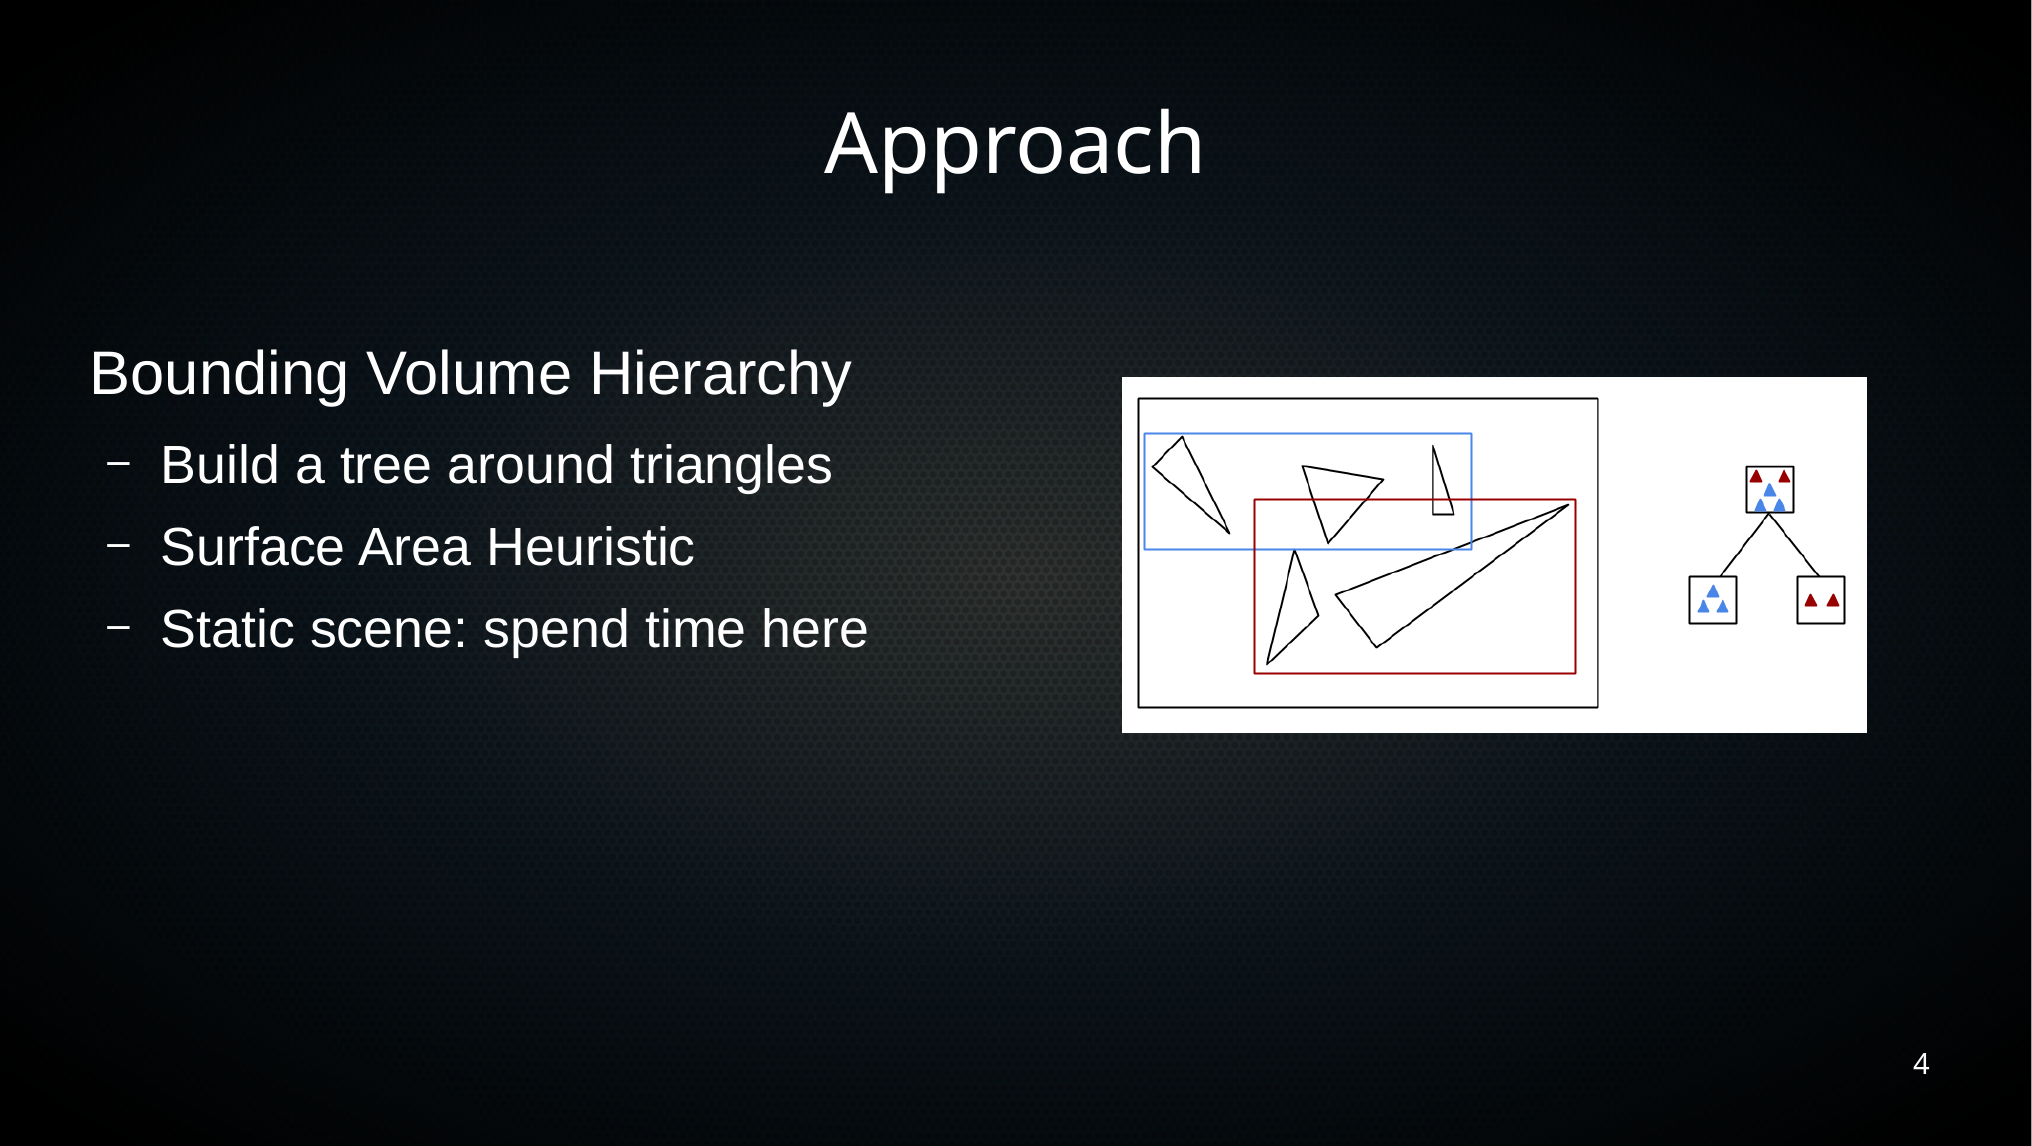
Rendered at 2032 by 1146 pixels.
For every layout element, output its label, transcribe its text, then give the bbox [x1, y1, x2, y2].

title Approach [101, 45, 1930, 237]
list Bounding Volume Hierarchy Build a tree around triangles Surface Area Heuristic Static scene: spend time here [18, 338, 1099, 792]
picture [0, 0, 2032, 1146]
